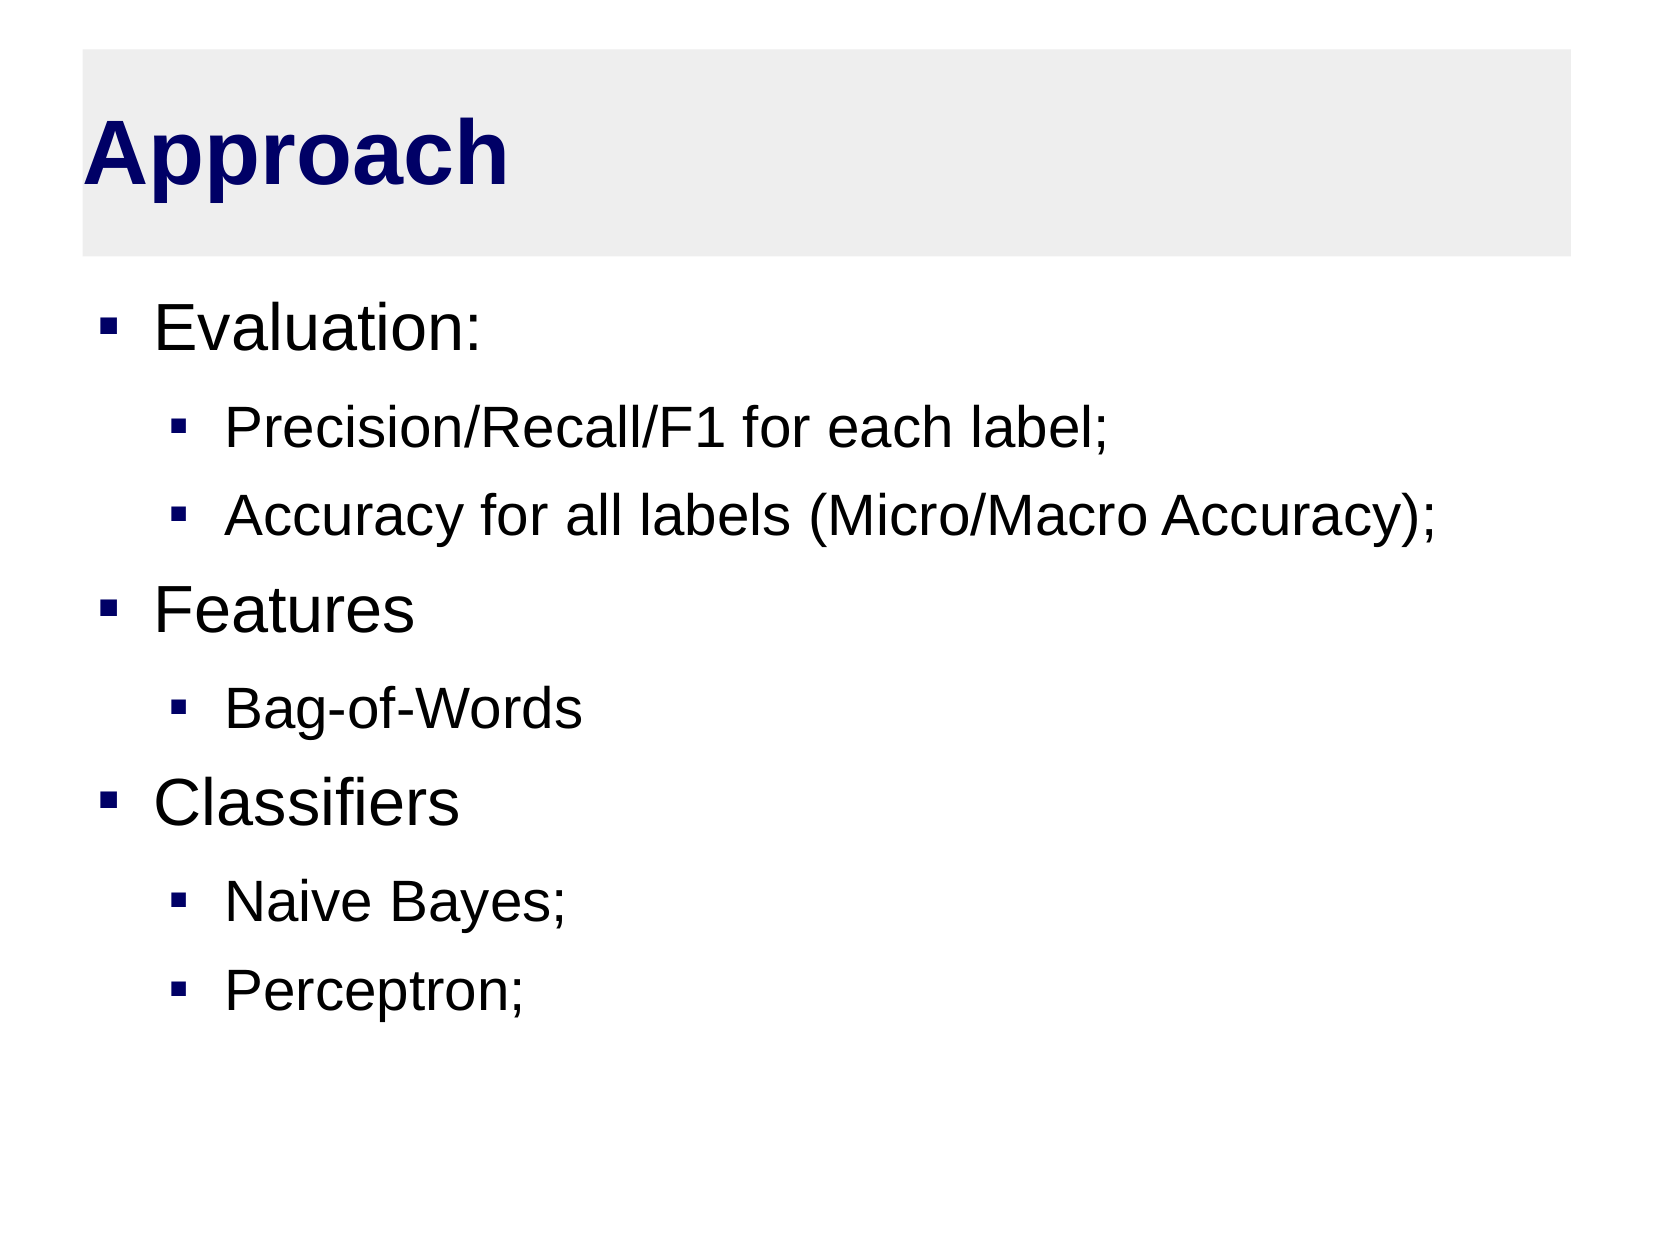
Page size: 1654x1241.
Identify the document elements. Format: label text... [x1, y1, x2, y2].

title Approach [82, 49, 1571, 257]
list Evaluation: Precision/Recall/F1 for each label; Accuracy for all labels (Micro/Macro Accuracy); Features Bag-of-Words Classifiers Naive Bayes; Perceptron; [82, 290, 1571, 1121]
